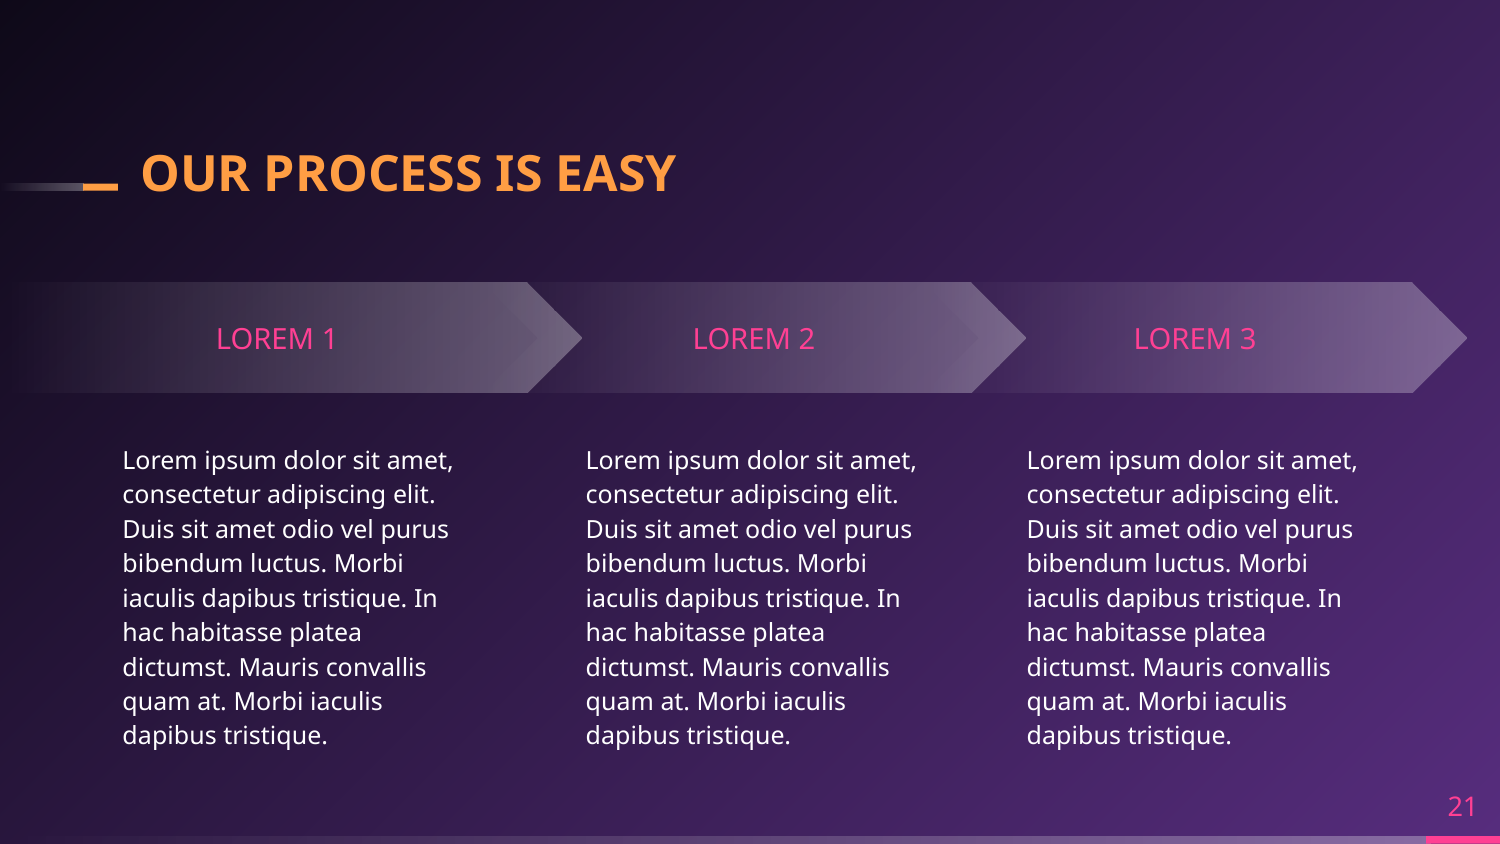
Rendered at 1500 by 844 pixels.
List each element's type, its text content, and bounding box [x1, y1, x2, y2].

text_box Lorem ipsum dolor sit amet, consectetur adipiscing elit. Duis sit amet odio vel purus bibendum luctus. Morbi iaculis dapibus tristique. In hac habitasse platea dictumst. Mauris convallis quam at. Morbi iaculis dapibus tristique. [570, 424, 938, 722]
slide_number <número> [1426, 779, 1500, 837]
text_box LOREM 2 [482, 282, 1026, 393]
text_box Lorem ipsum dolor sit amet, consectetur adipiscing elit. Duis sit amet odio vel purus bibendum luctus. Morbi iaculis dapibus tristique. In hac habitasse platea dictumst. Mauris convallis quam at. Morbi iaculis dapibus tristique. [107, 424, 475, 722]
text_box LOREM 3 [971, 282, 1467, 393]
text_box Lorem ipsum dolor sit amet, consectetur adipiscing elit. Duis sit amet odio vel purus bibendum luctus. Morbi iaculis dapibus tristique. In hac habitasse platea dictumst. Mauris convallis quam at. Morbi iaculis dapibus tristique. [1011, 424, 1379, 722]
text_box LOREM 1 [0, 282, 537, 393]
title OUR PROCESS IS EASY [140, 137, 1011, 203]
